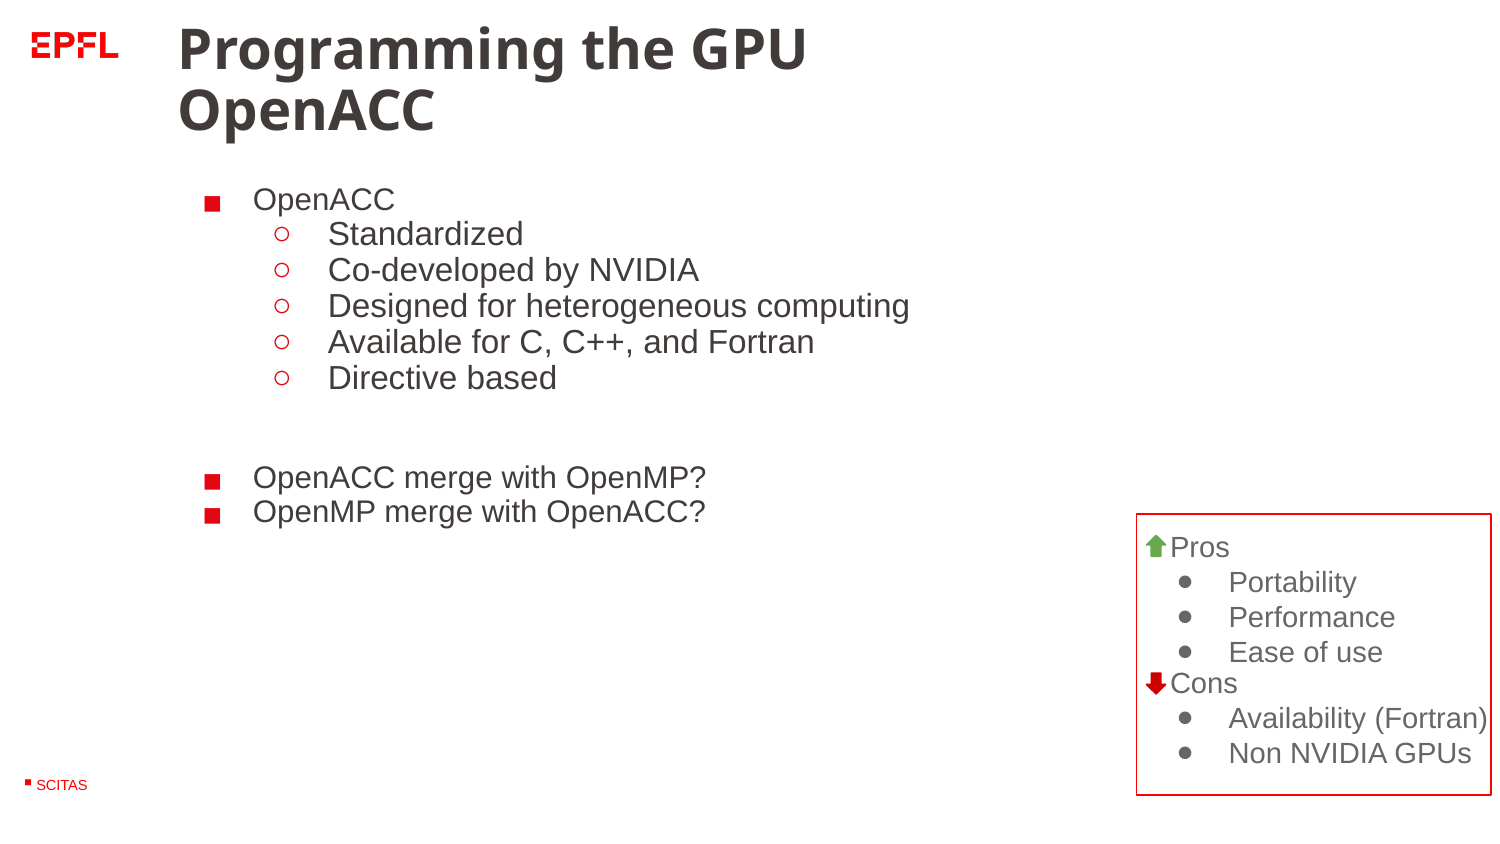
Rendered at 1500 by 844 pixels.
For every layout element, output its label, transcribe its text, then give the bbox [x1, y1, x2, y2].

picture [21, 21, 129, 69]
text_box [1146, 673, 1166, 694]
text_box Cons Availability (Fortran) Non NVIDIA GPUs [1138, 649, 1500, 819]
text_box Pros Portability Performance Ease of use [1138, 513, 1500, 649]
list OpenACC Standardized Co-developed by NVIDIA Designed for heterogeneous computing Available for C, C++, and Fortran Directive based OpenACC merge with OpenMP? OpenMP merge with OpenACC? [148, 198, 1416, 844]
text_box [1146, 535, 1166, 557]
title Programming the GPU OpenACC [148, 21, 1416, 198]
